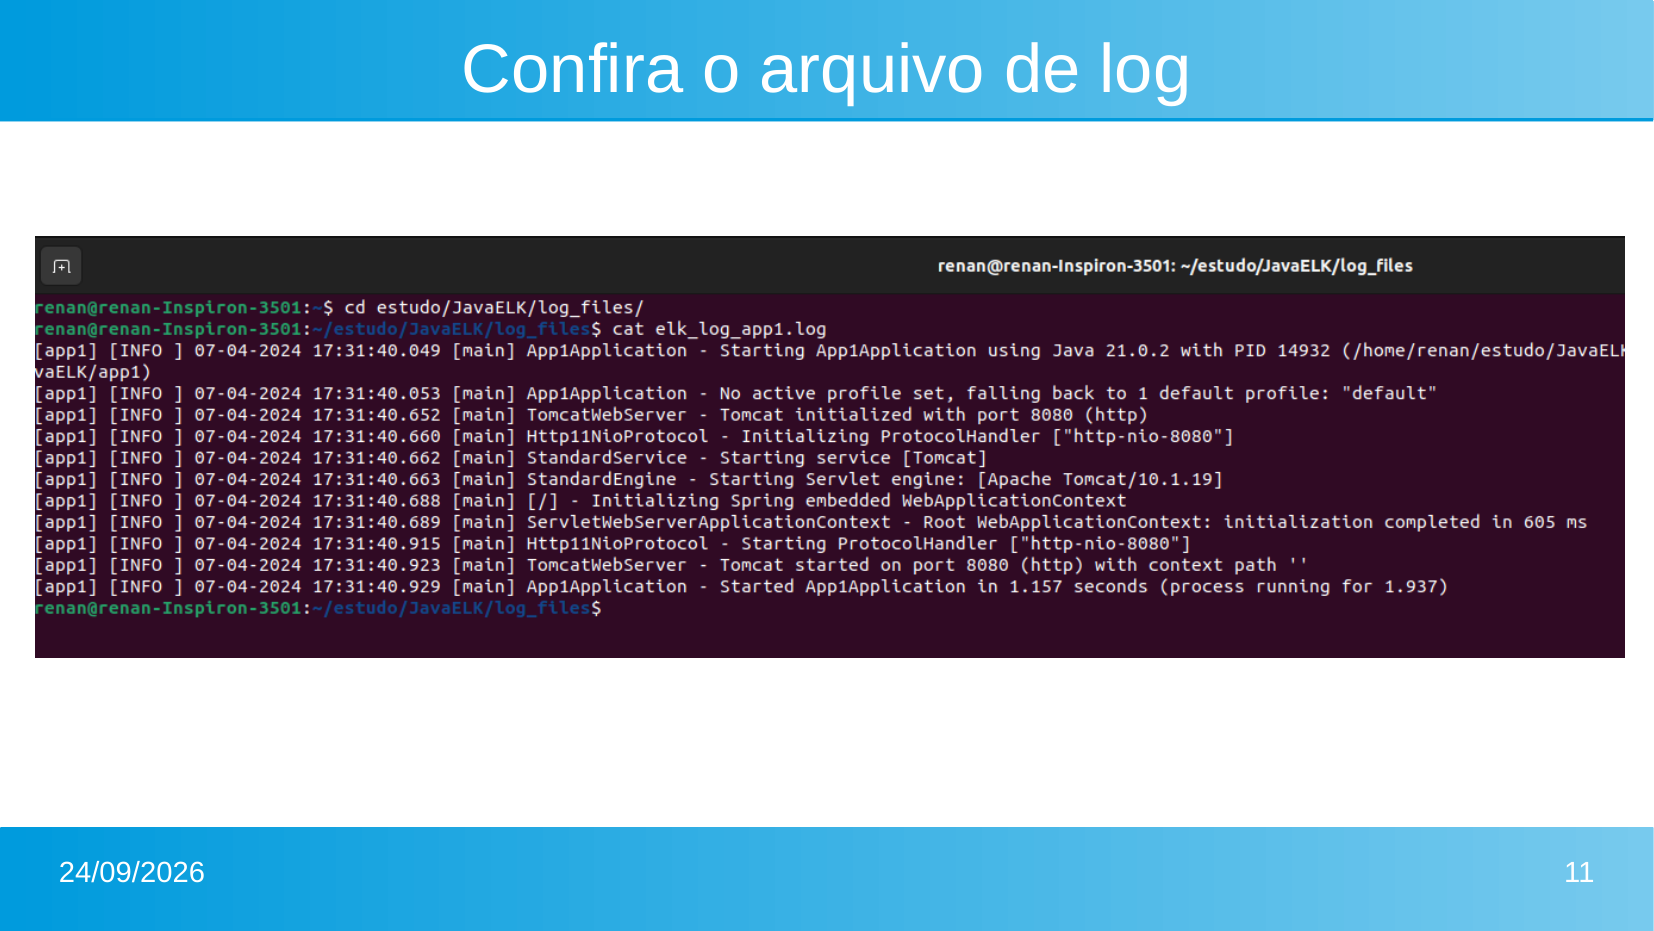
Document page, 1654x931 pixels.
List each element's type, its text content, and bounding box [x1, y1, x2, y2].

title Confira o arquivo de log [59, 29, 1595, 108]
picture [35, 236, 1625, 658]
